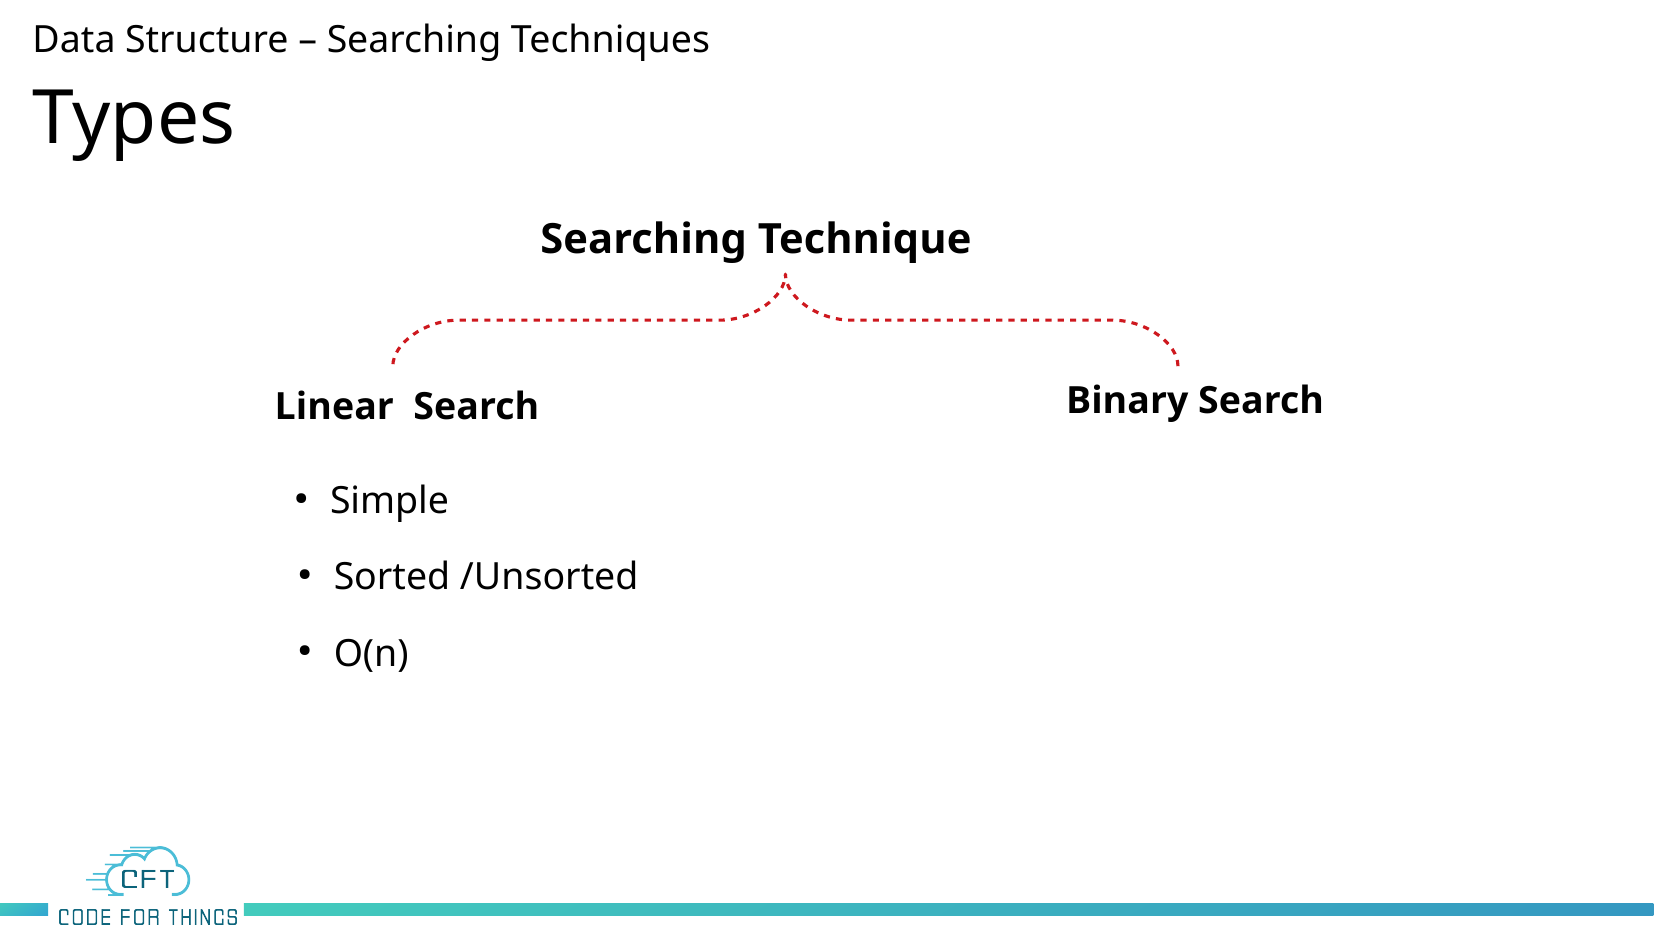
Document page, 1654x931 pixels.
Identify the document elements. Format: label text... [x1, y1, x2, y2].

text_box Sorted /Unsorted [283, 542, 680, 609]
text_box Searching Technique [525, 201, 1043, 265]
title Data Structure – Searching Techniques Types [32, 12, 1184, 166]
picture [59, 846, 237, 925]
text_box Binary Search [1051, 366, 1376, 432]
text_box Linear Search [259, 372, 594, 438]
text_box O(n) [283, 619, 444, 686]
text_box Simple [279, 466, 485, 533]
